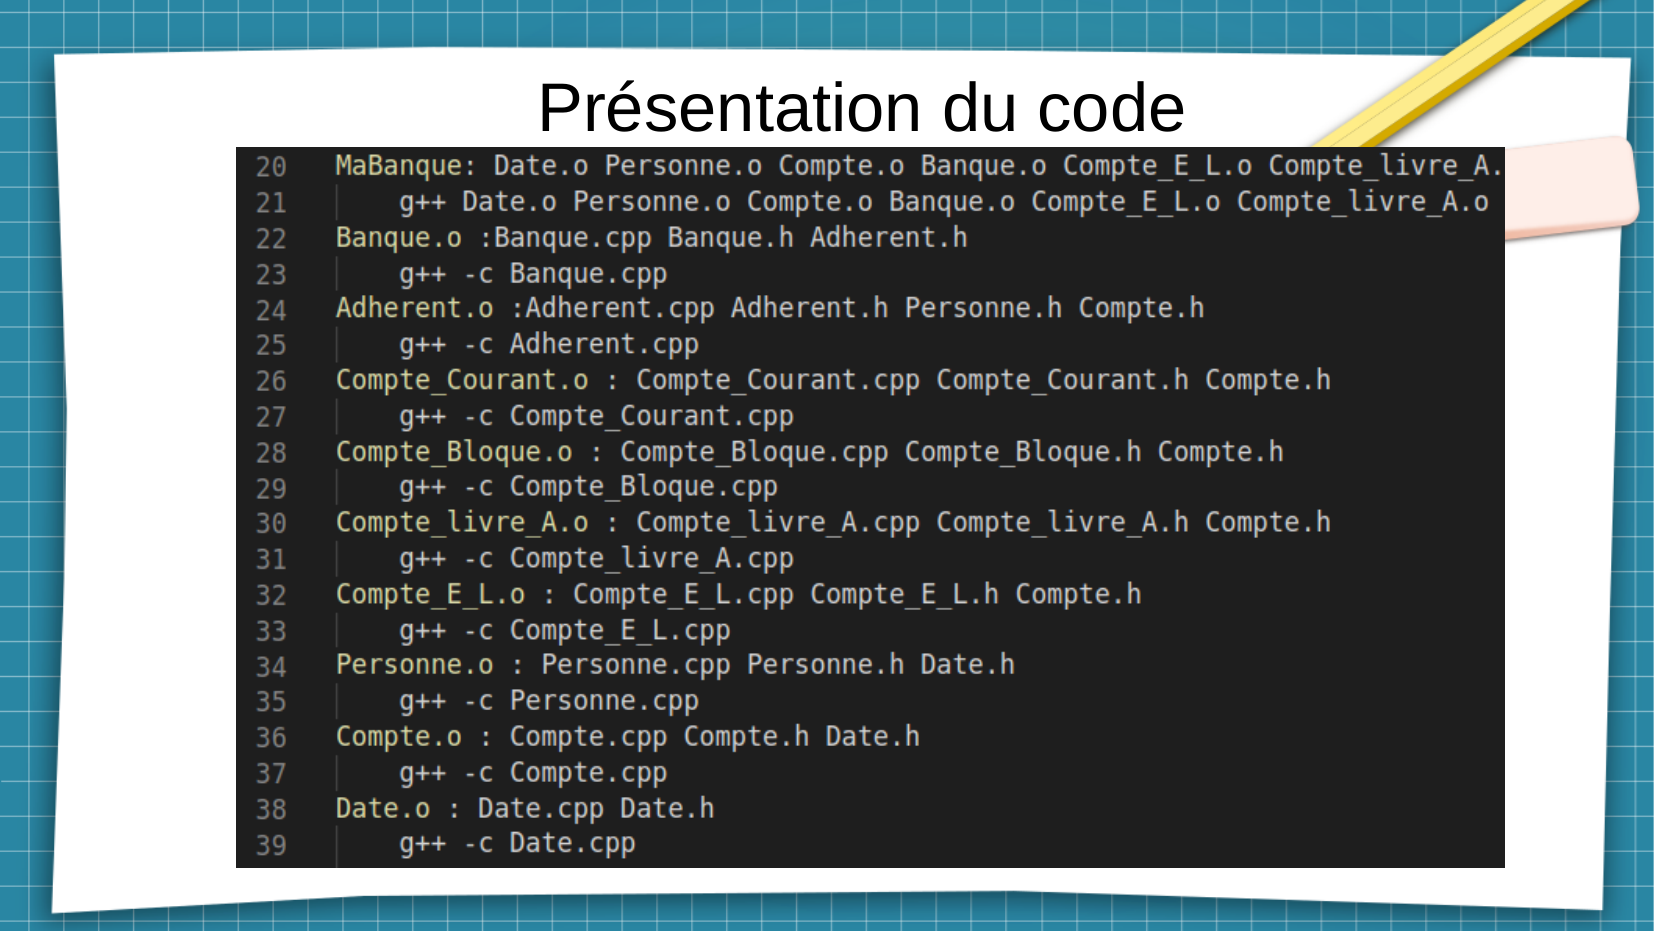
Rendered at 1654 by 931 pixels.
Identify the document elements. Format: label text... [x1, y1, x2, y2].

picture [0, 0, 1654, 931]
title Présentation du code [118, 29, 1607, 185]
